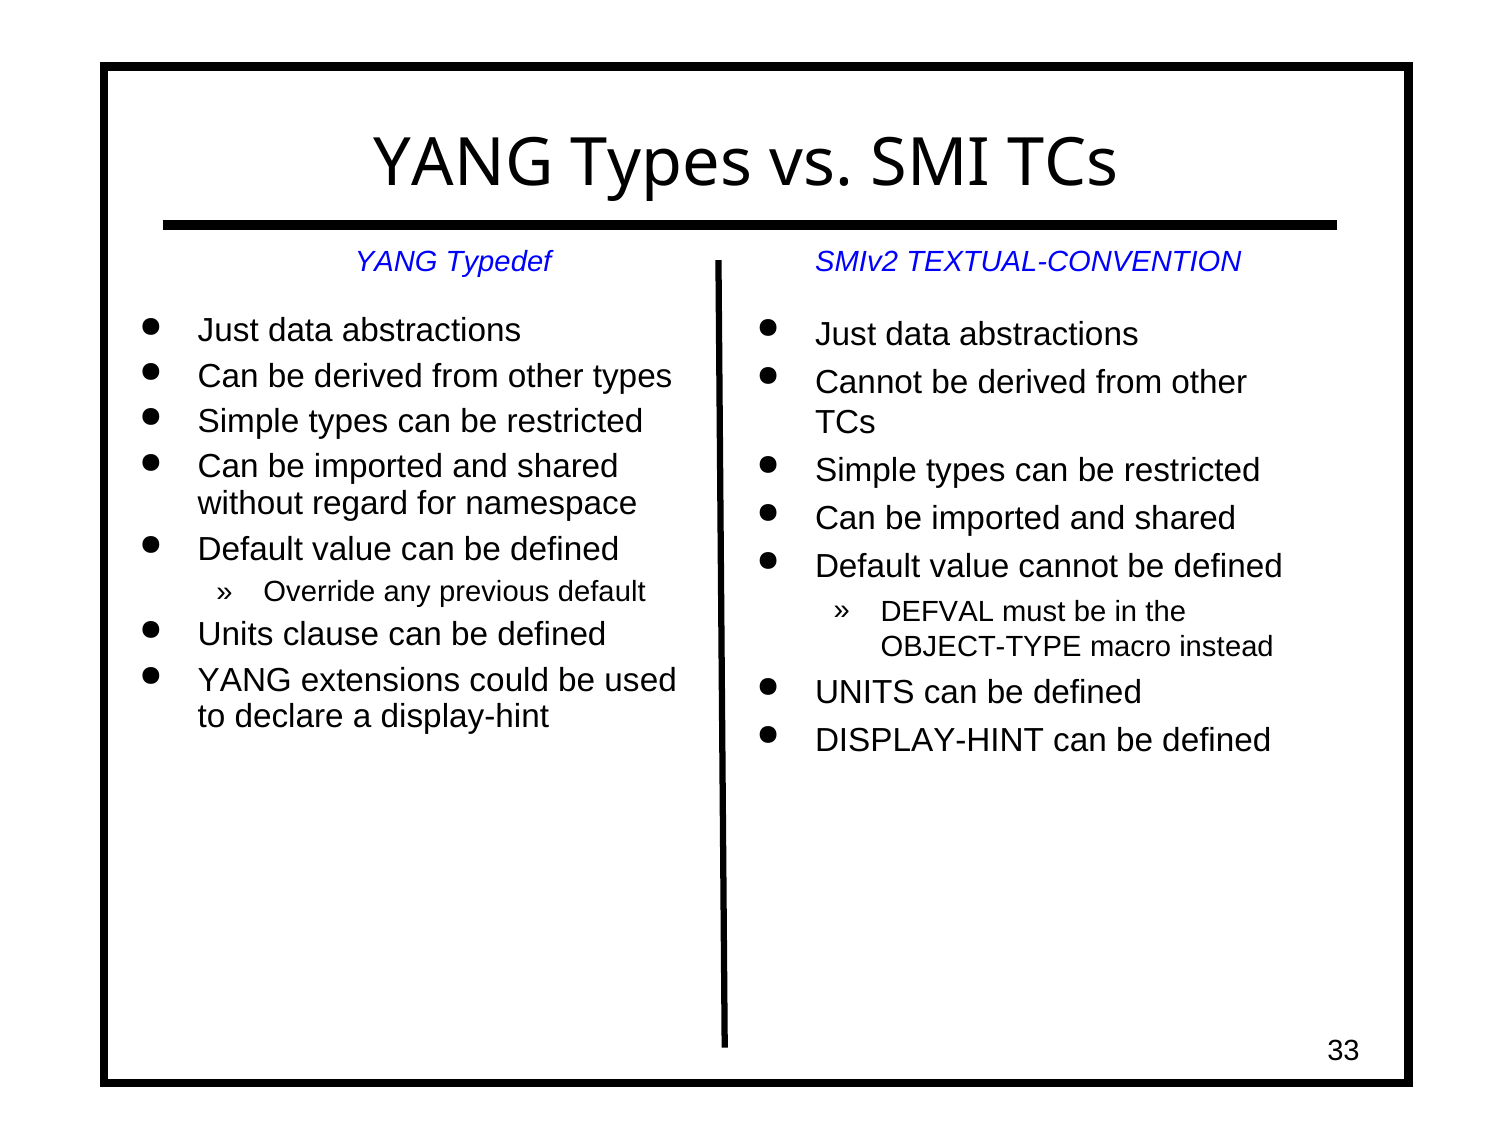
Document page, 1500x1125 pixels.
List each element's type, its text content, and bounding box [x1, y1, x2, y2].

text_box YANG Typedef [340, 234, 567, 286]
list Just data abstractions Can be derived from other types Simple types can be restricted Can be imported and shared without regard for namespace Default value can be defined Override any previous default Units clause can be defined YANG extensions could be used to declare a display-hint [126, 304, 713, 1023]
text_box Just data abstractions Cannot be derived from other TCs Simple types can be restricted Can be imported and shared Default value cannot be defined DEFVAL must be in the OBJECT-TYPE macro instead UNITS can be defined DISPLAY-HINT can be defined [743, 304, 1313, 1017]
text_box SMIv2 TEXTUAL-CONVENTION [800, 234, 1257, 286]
title YANG Types vs. SMI TCs [162, 74, 1332, 213]
